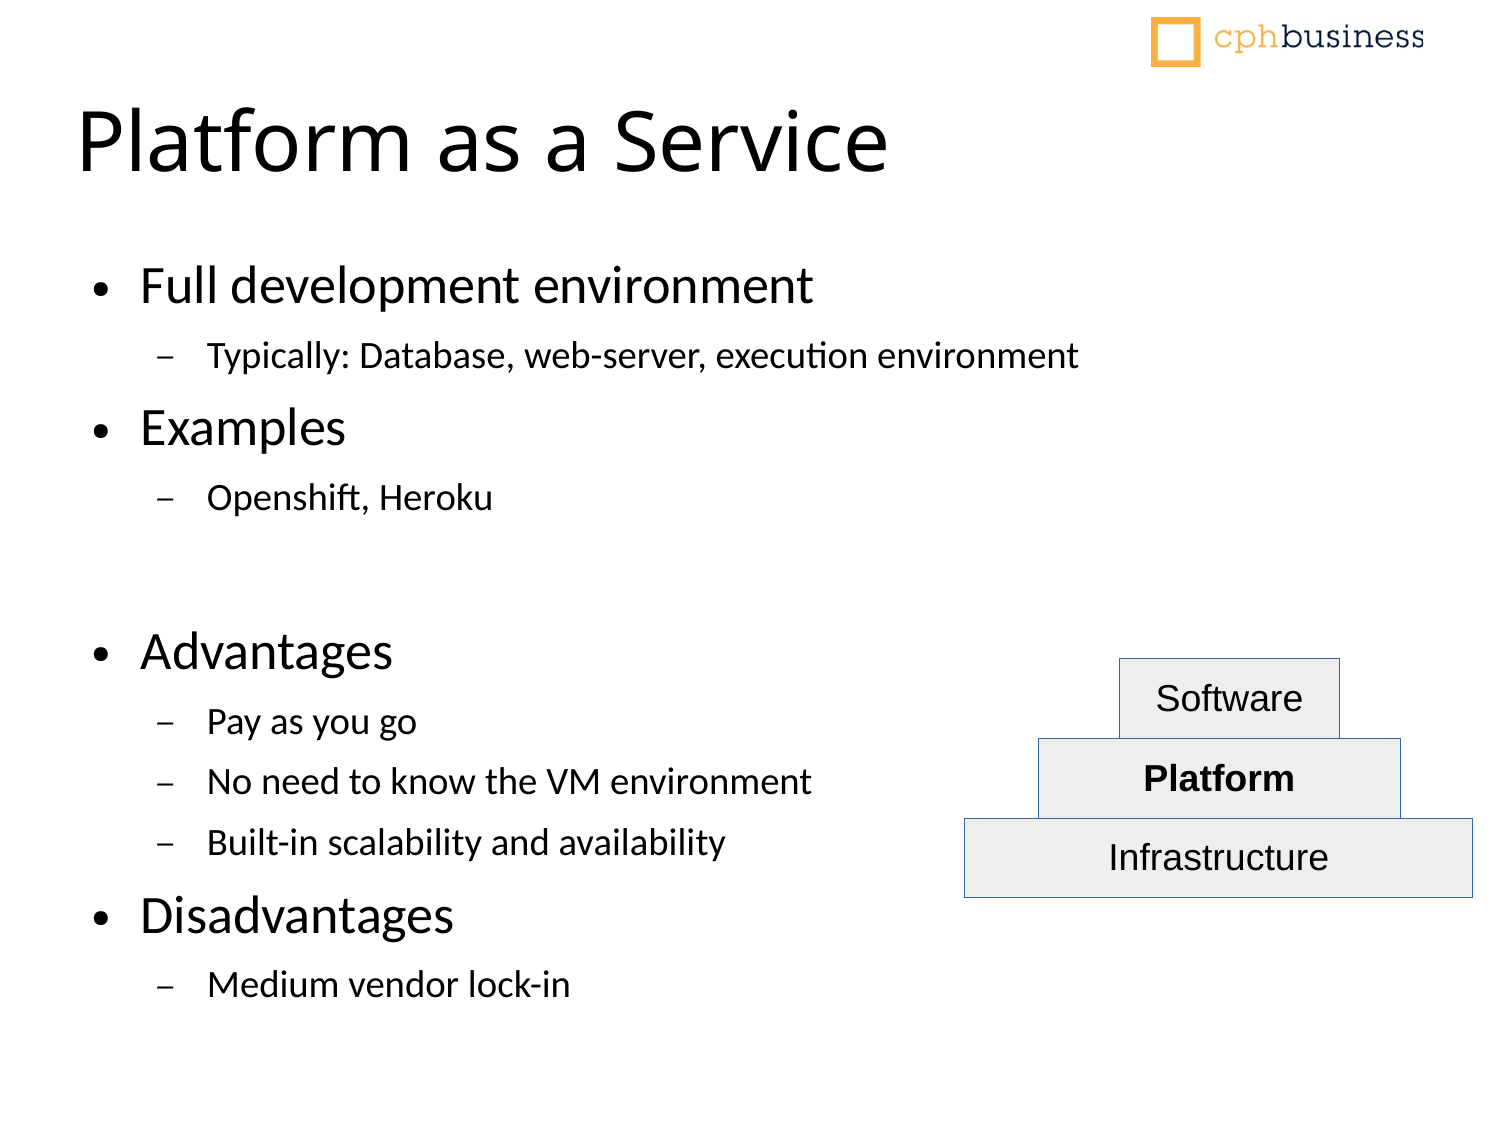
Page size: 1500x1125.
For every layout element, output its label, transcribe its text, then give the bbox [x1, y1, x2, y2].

text_box Software [1119, 658, 1340, 739]
title Platform as a Service [75, 44, 1425, 233]
text_box Infrastructure [964, 818, 1473, 898]
text_box Platform [1038, 738, 1401, 819]
picture [1151, 17, 1424, 44]
list Full development environment Typically: Database, web-server, execution environment Examples Openshift, Heroku Advantages Pay as you go No need to know the VM environment Built-in scalability and availability Disadvantages Medium vendor lock-in [75, 263, 1425, 1016]
